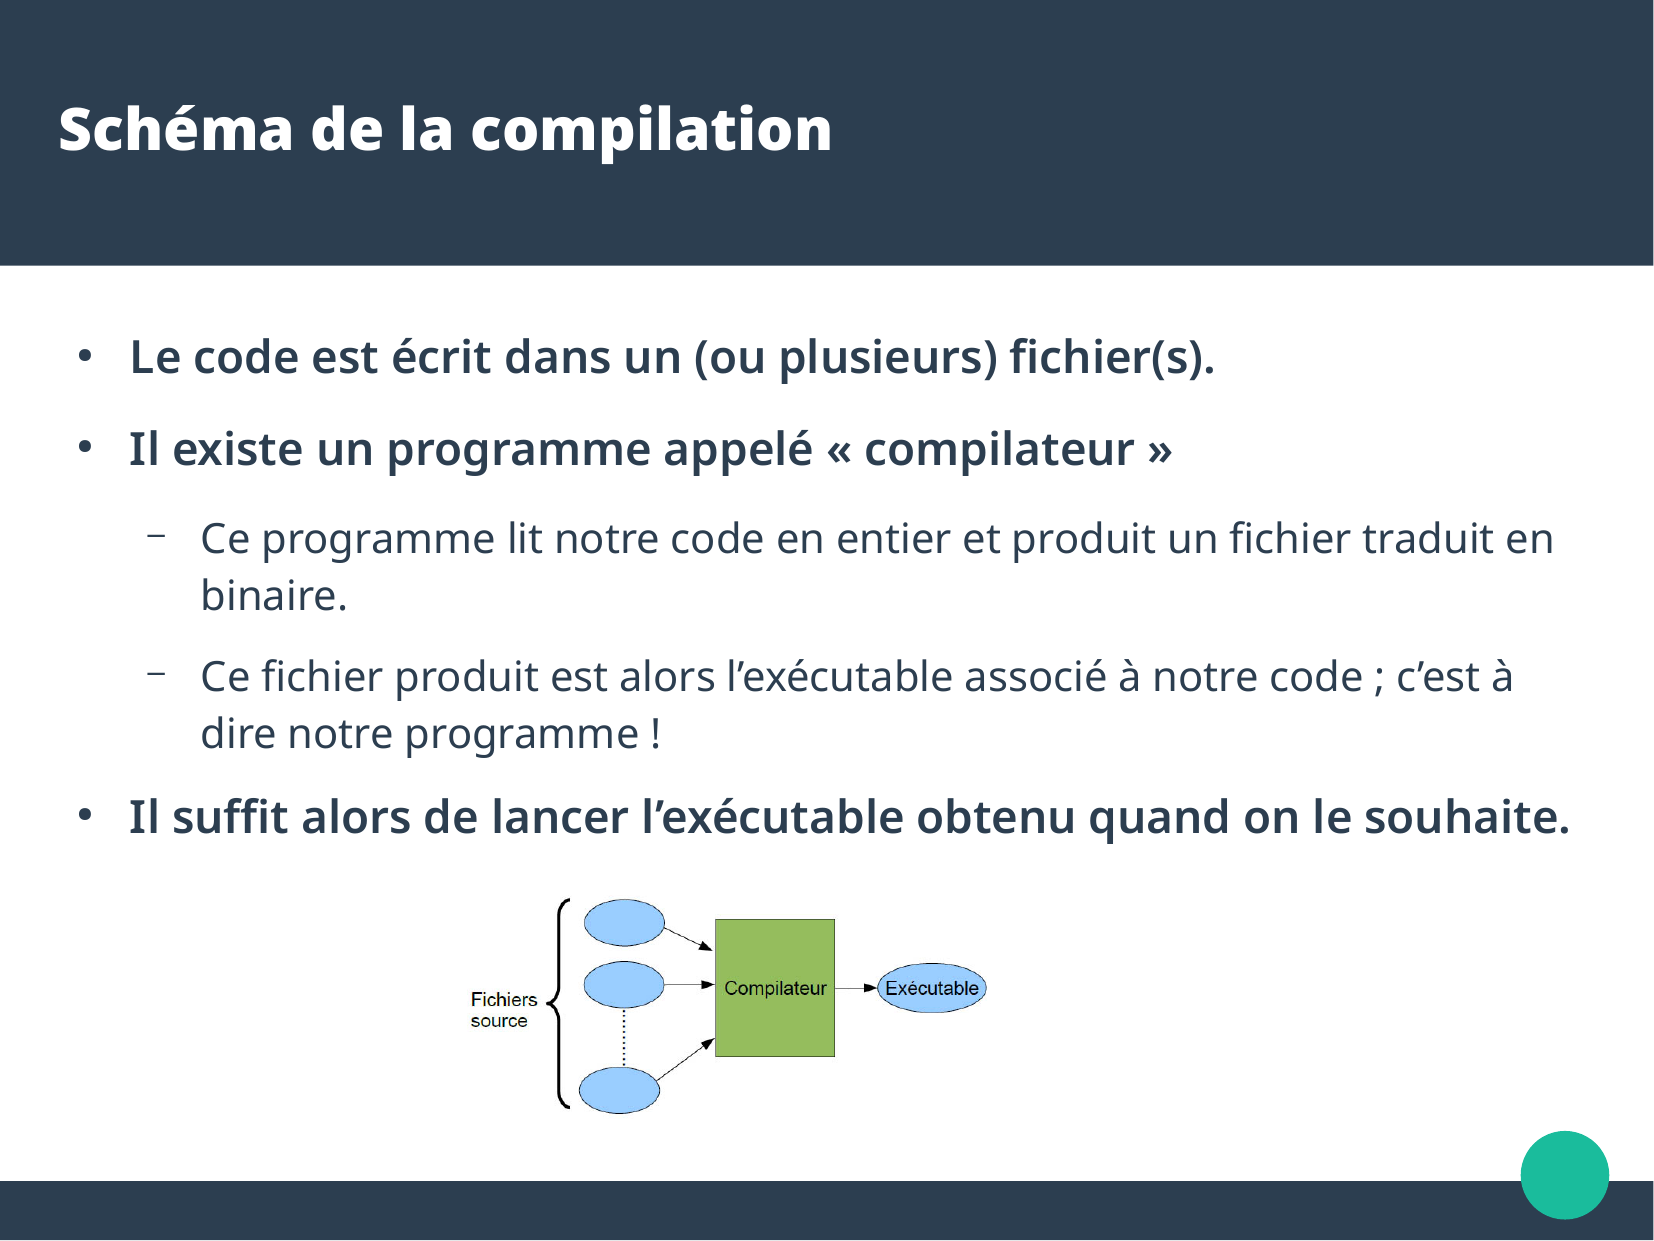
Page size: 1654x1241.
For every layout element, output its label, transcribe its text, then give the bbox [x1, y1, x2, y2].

list Le code est écrit dans un (ou plusieurs) fichier(s). Il existe un programme appelé « compilateur » Ce programme lit notre code en entier et produit un fichier traduit en binaire. Ce fichier produit est alors l’exécutable associé à notre code ; c’est à dire notre programme ! Il suffit alors de lancer l’exécutable obtenu quand on le souhaite. [59, 324, 1595, 1152]
title Schéma de la compilation [59, 49, 1595, 207]
picture [448, 858, 1006, 1146]
